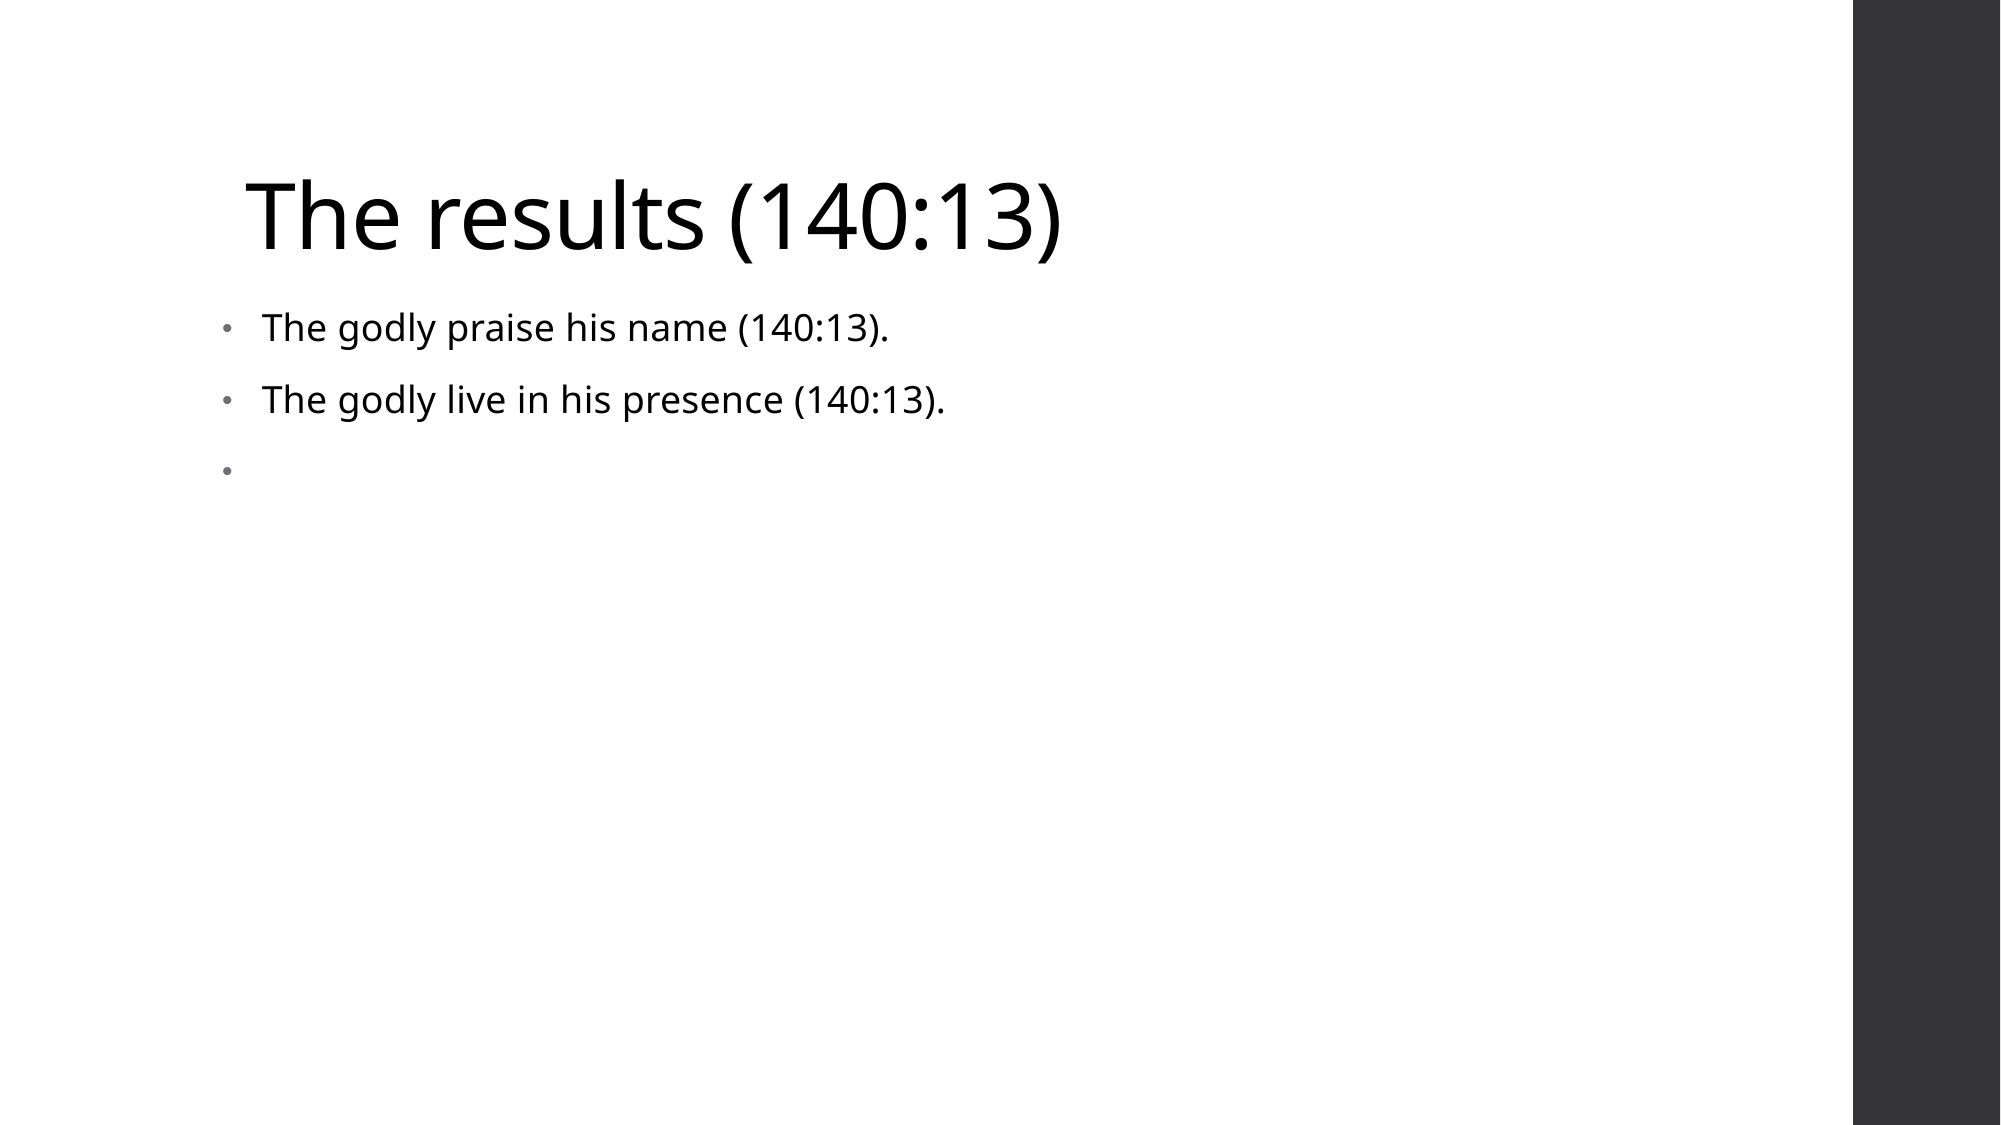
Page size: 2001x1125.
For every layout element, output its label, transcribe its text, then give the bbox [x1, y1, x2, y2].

title The results (140:13) [206, 60, 1797, 278]
list The godly praise his name (140:13). The godly live in his presence (140:13). [206, 299, 1617, 1014]
